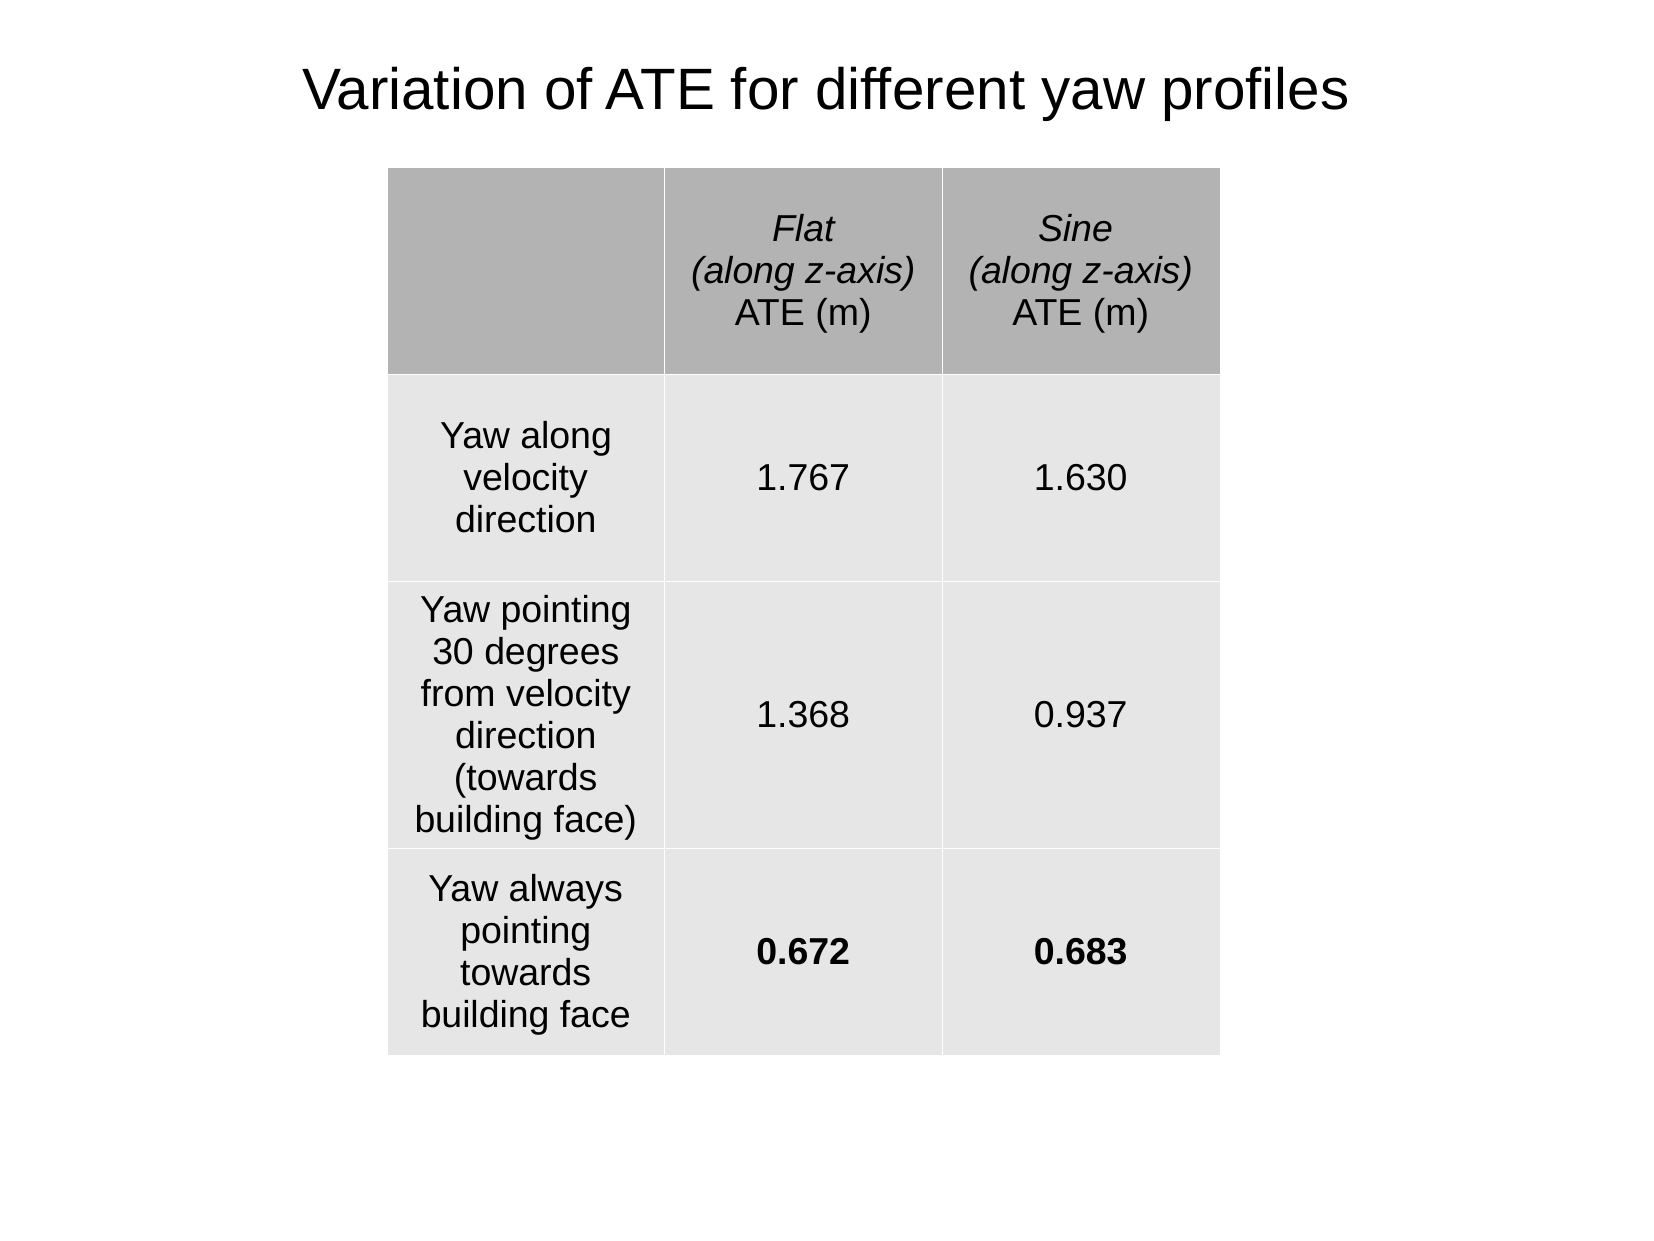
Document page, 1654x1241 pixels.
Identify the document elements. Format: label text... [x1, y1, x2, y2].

table_cell Yaw along velocity direction [388, 375, 664, 581]
table_cell Yaw pointing 30 degrees from velocity direction (towards building face) [388, 582, 664, 848]
table_cell 0.937 [943, 582, 1220, 848]
table_cell 0.672 [665, 849, 942, 1055]
table_cell 1.630 [943, 375, 1220, 581]
table_cell 1.767 [665, 375, 942, 581]
table_header Sine (along z-axis) ATE (m) [943, 168, 1220, 374]
table_header [388, 168, 664, 374]
table_cell 1.368 [665, 582, 942, 848]
table_cell 0.683 [943, 849, 1220, 1055]
table_cell Yaw always pointing towards building face [388, 849, 664, 1055]
title Variation of ATE for different yaw profiles [82, 48, 1571, 130]
table_header Flat (along z-axis) ATE (m) [665, 168, 942, 374]
